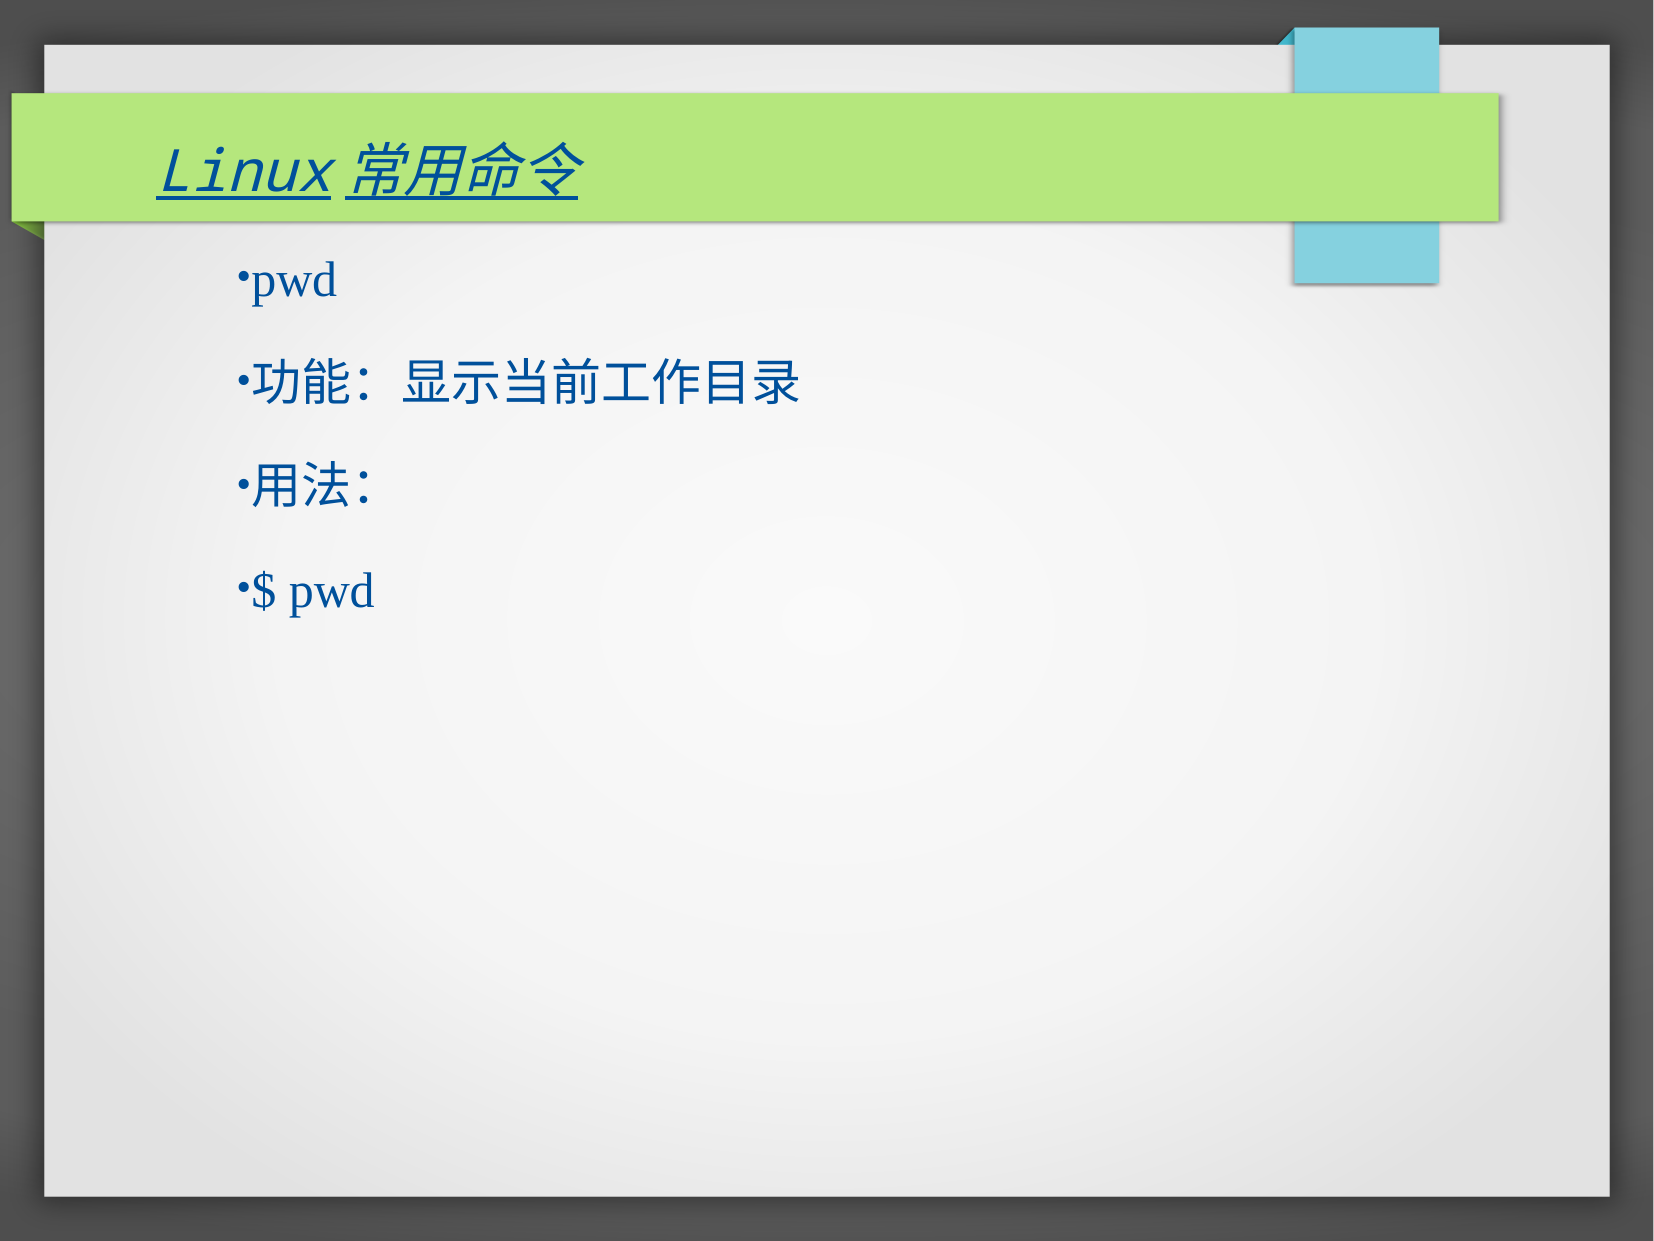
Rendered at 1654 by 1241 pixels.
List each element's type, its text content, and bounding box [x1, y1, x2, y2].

text_box Linux常用命令 pwd 功能：显示当前工作目录 用法： $ pwd [71, 125, 1595, 626]
picture [0, 0, 1654, 1241]
